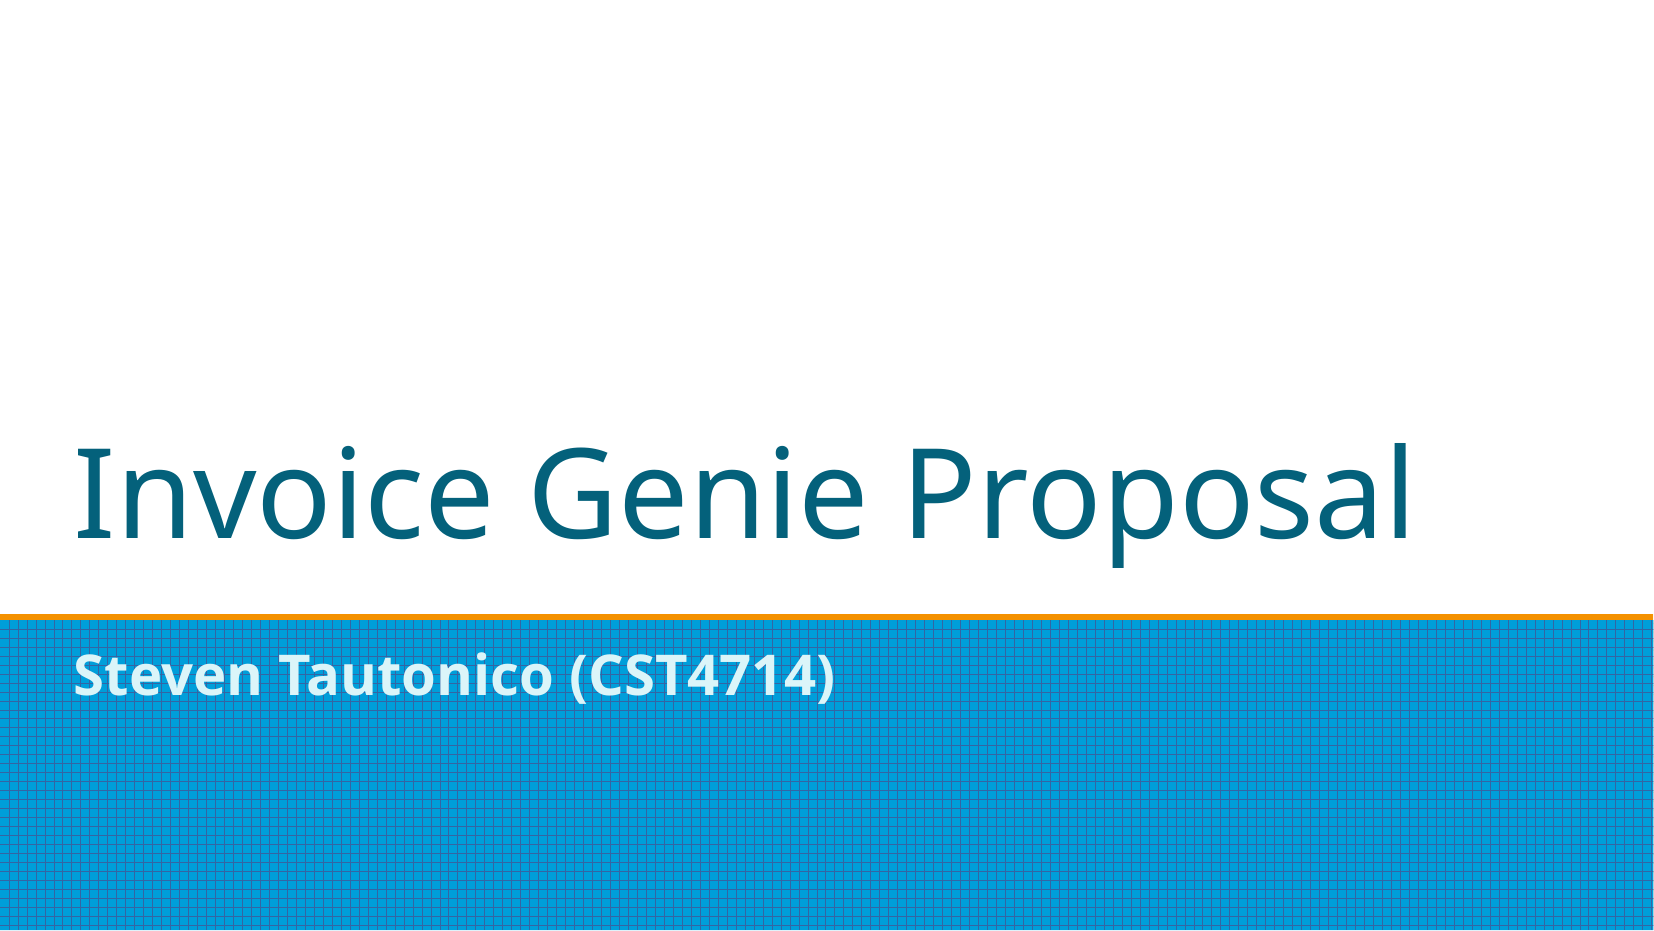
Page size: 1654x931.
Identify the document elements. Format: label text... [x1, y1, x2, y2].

title Invoice Genie Proposal [73, 44, 1551, 576]
subtitle Steven Tautonico (CST4714) [73, 634, 1551, 827]
